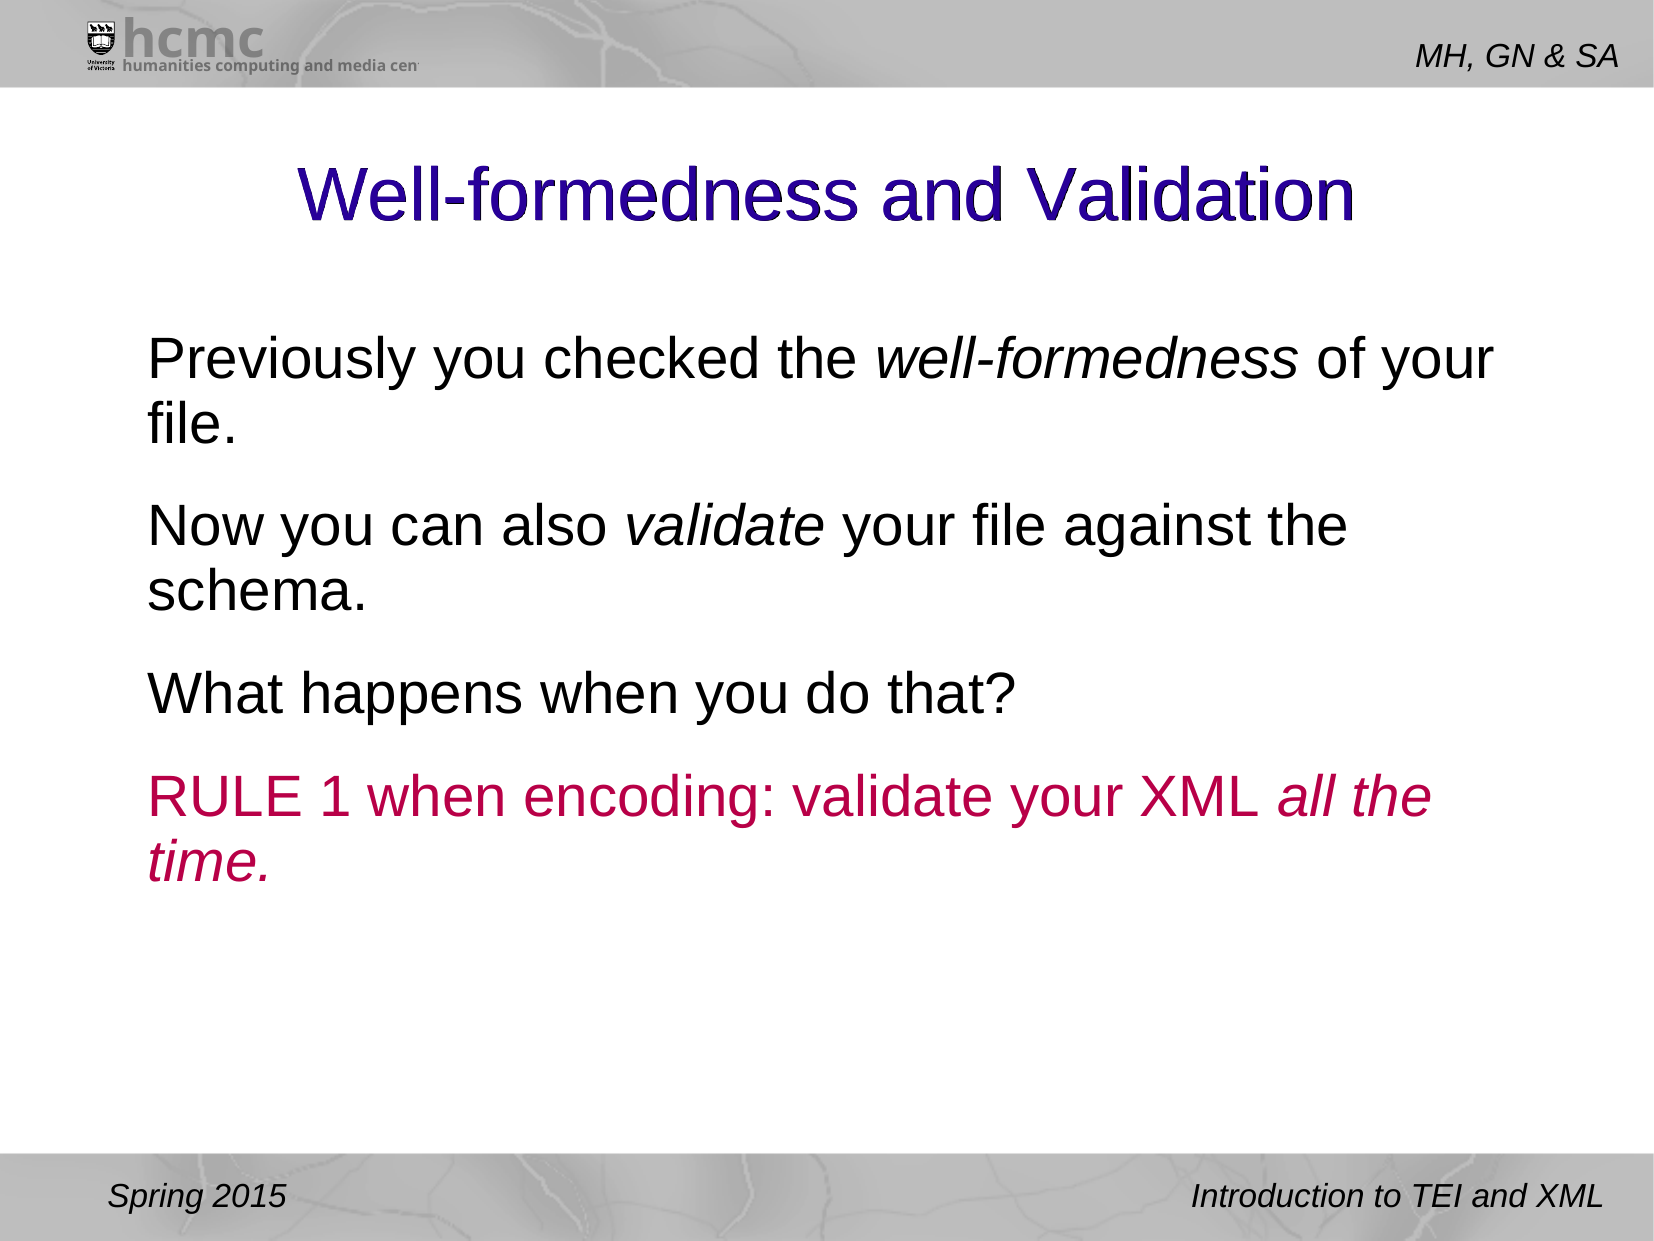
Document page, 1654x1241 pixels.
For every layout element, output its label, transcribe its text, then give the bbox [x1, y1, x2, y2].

picture [0, 0, 1654, 1241]
list Previously you checked the well-formedness of your file. Now you can also validate your file against the schema. What happens when you do that? RULE 1 when encoding: validate your XML all the time. [147, 325, 1506, 1045]
title Well-formedness and Validation [118, 90, 1536, 298]
